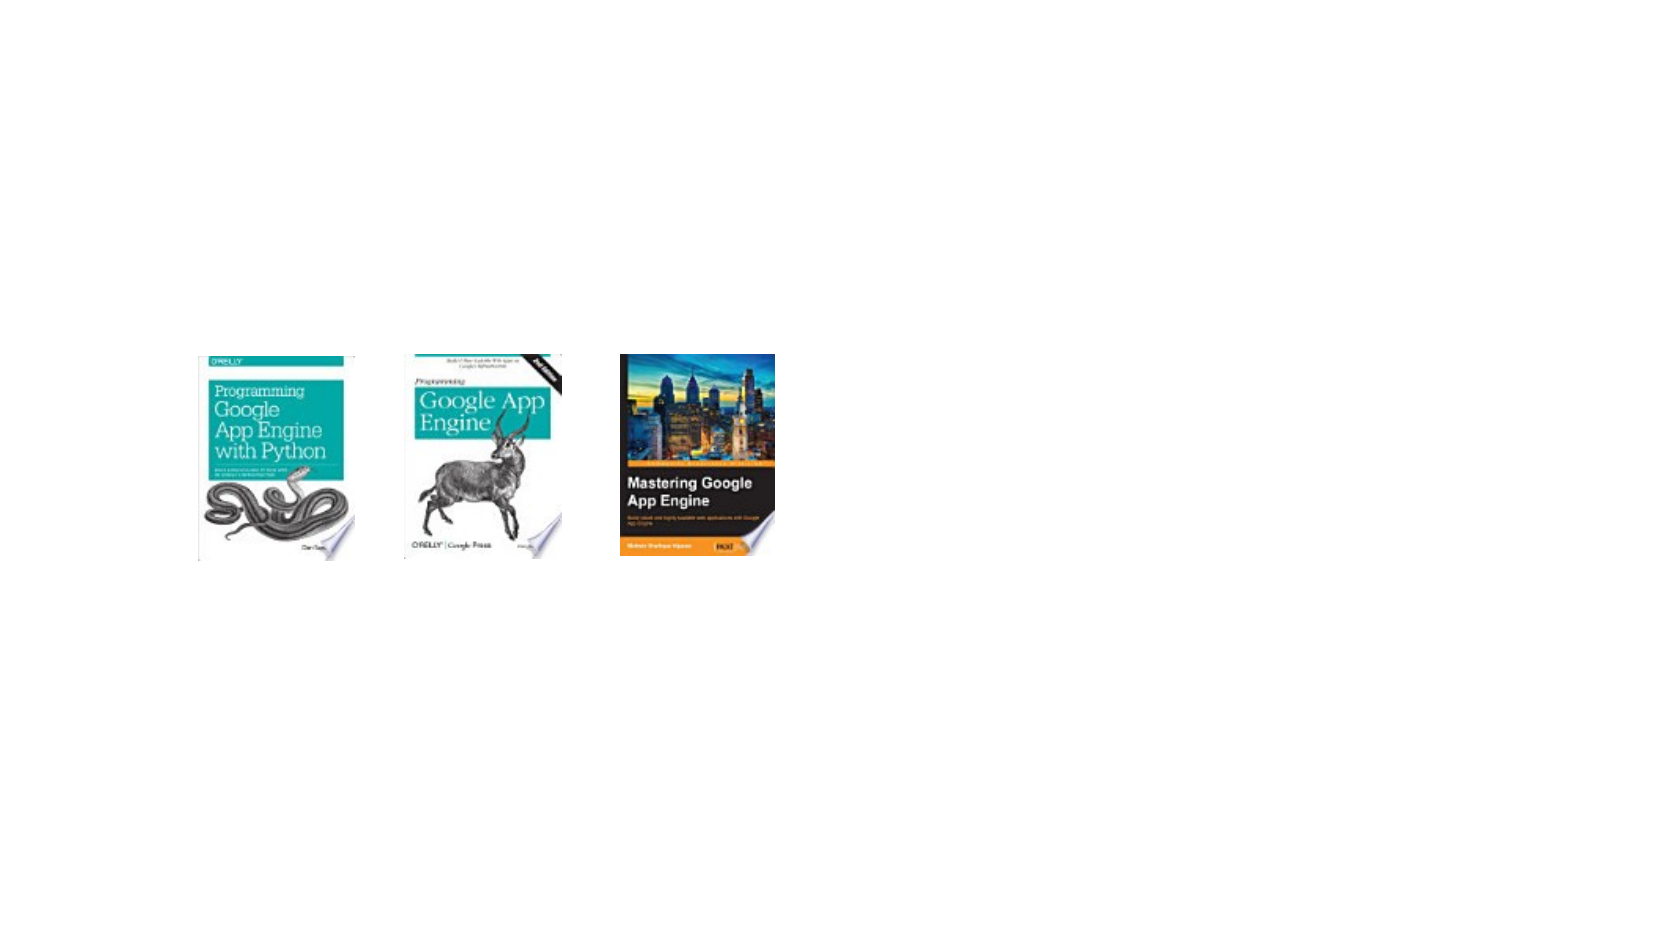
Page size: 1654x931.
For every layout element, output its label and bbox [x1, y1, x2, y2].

picture [620, 354, 775, 556]
picture [404, 354, 562, 559]
picture [692, 354, 701, 359]
picture [198, 356, 355, 562]
